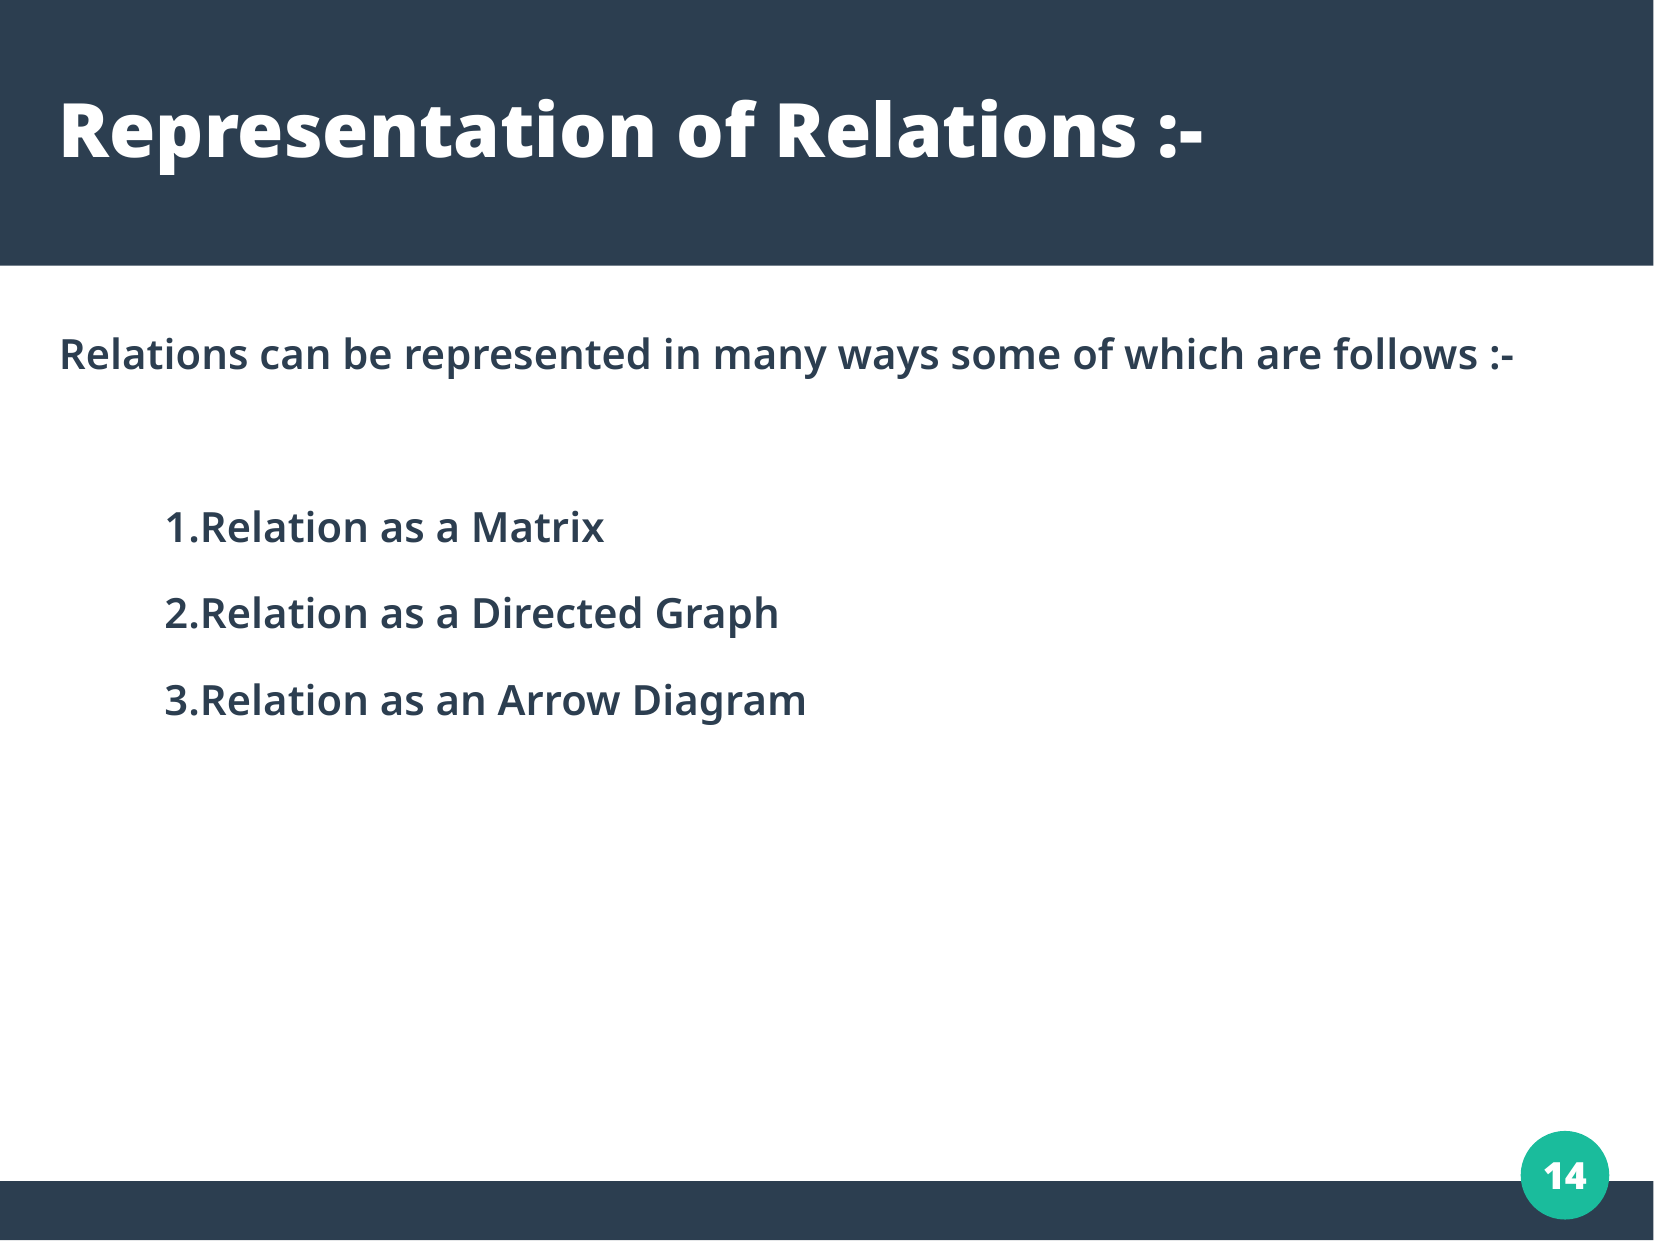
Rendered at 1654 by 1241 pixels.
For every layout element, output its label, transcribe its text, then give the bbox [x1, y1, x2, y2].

list Relations can be represented in many ways some of which are follows :- 1.Relation as a Matrix 2.Relation as a Directed Graph 3.Relation as an Arrow Diagram [59, 324, 1595, 1152]
title Representation of Relations :- [59, 49, 1595, 207]
